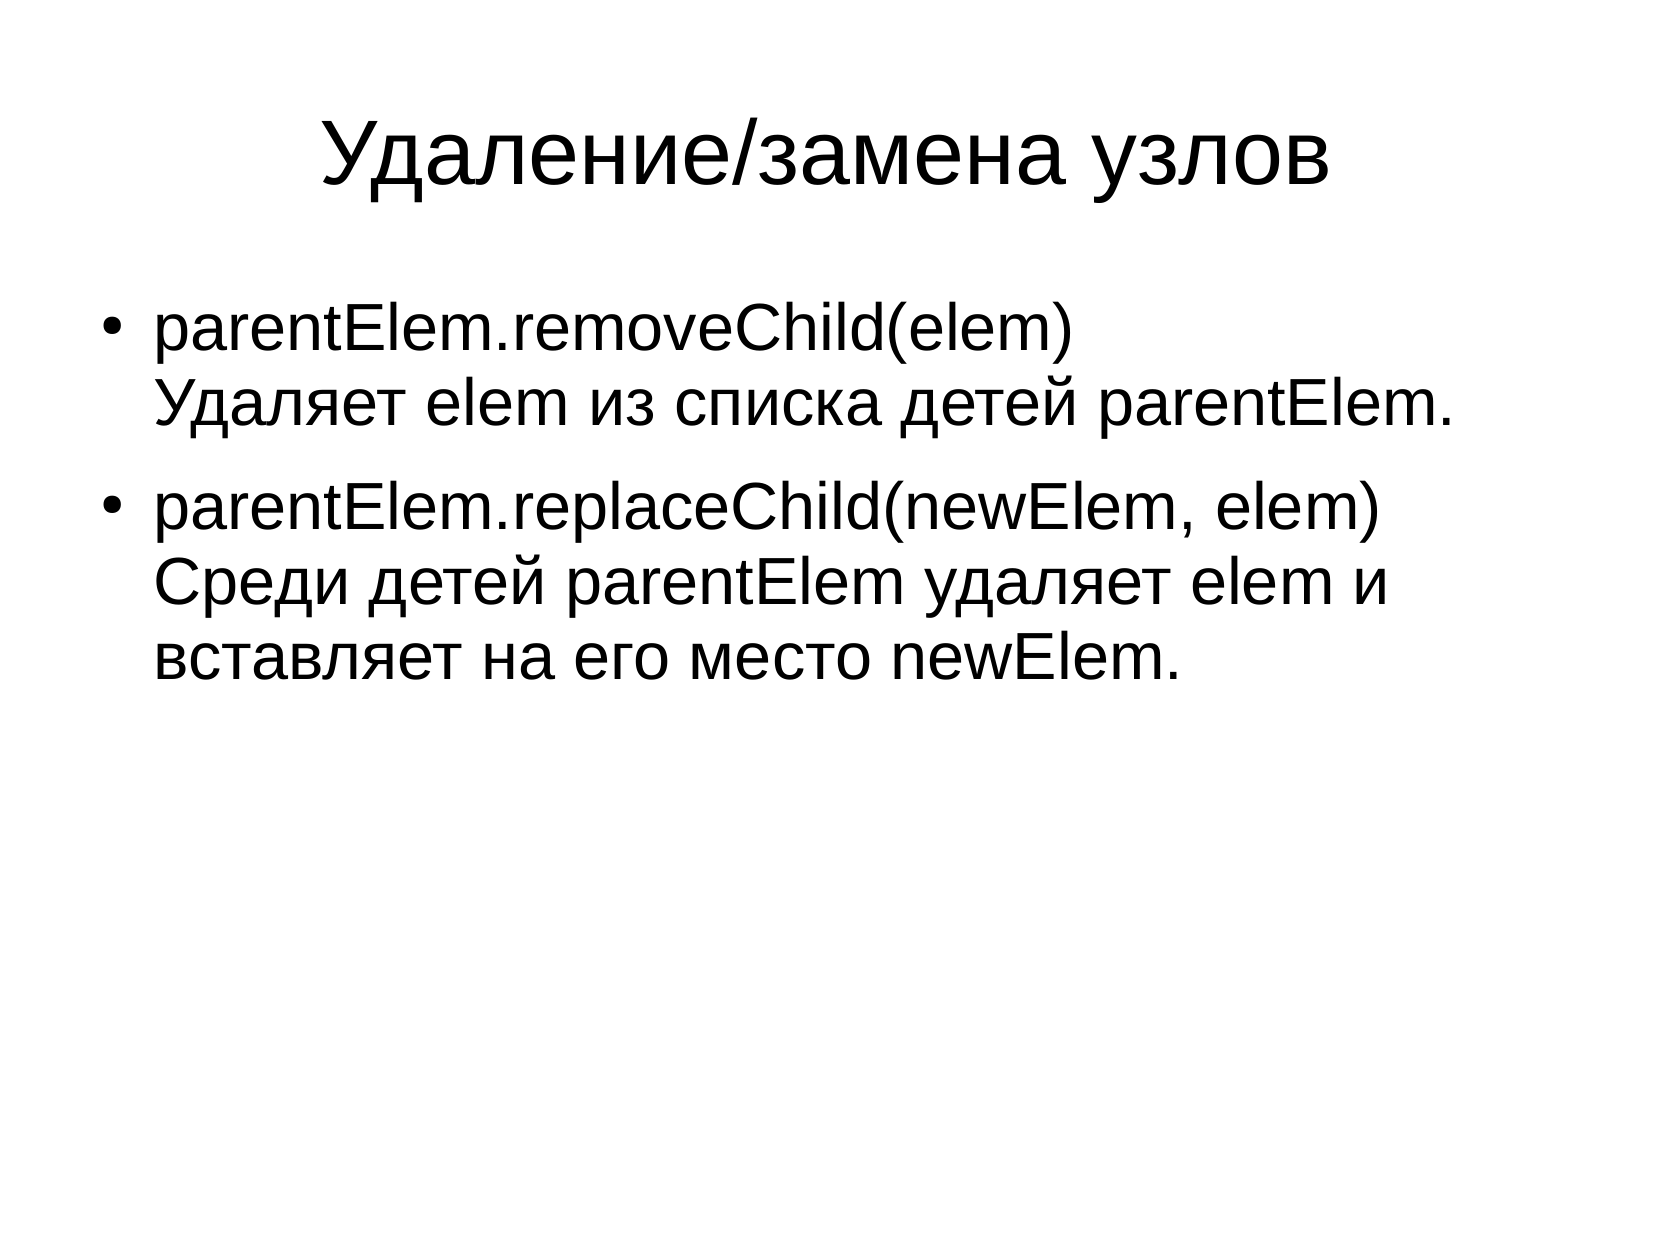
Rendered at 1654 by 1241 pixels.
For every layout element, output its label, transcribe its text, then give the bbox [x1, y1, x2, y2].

title Удаление/замена узлов [82, 49, 1571, 257]
list parentElem.removeChild(elem) Удаляет elem из списка детей parentElem. parentElem.replaceChild(newElem, elem) Среди детей parentElem удаляет elem и вставляет на его место newElem. [82, 290, 1571, 1109]
